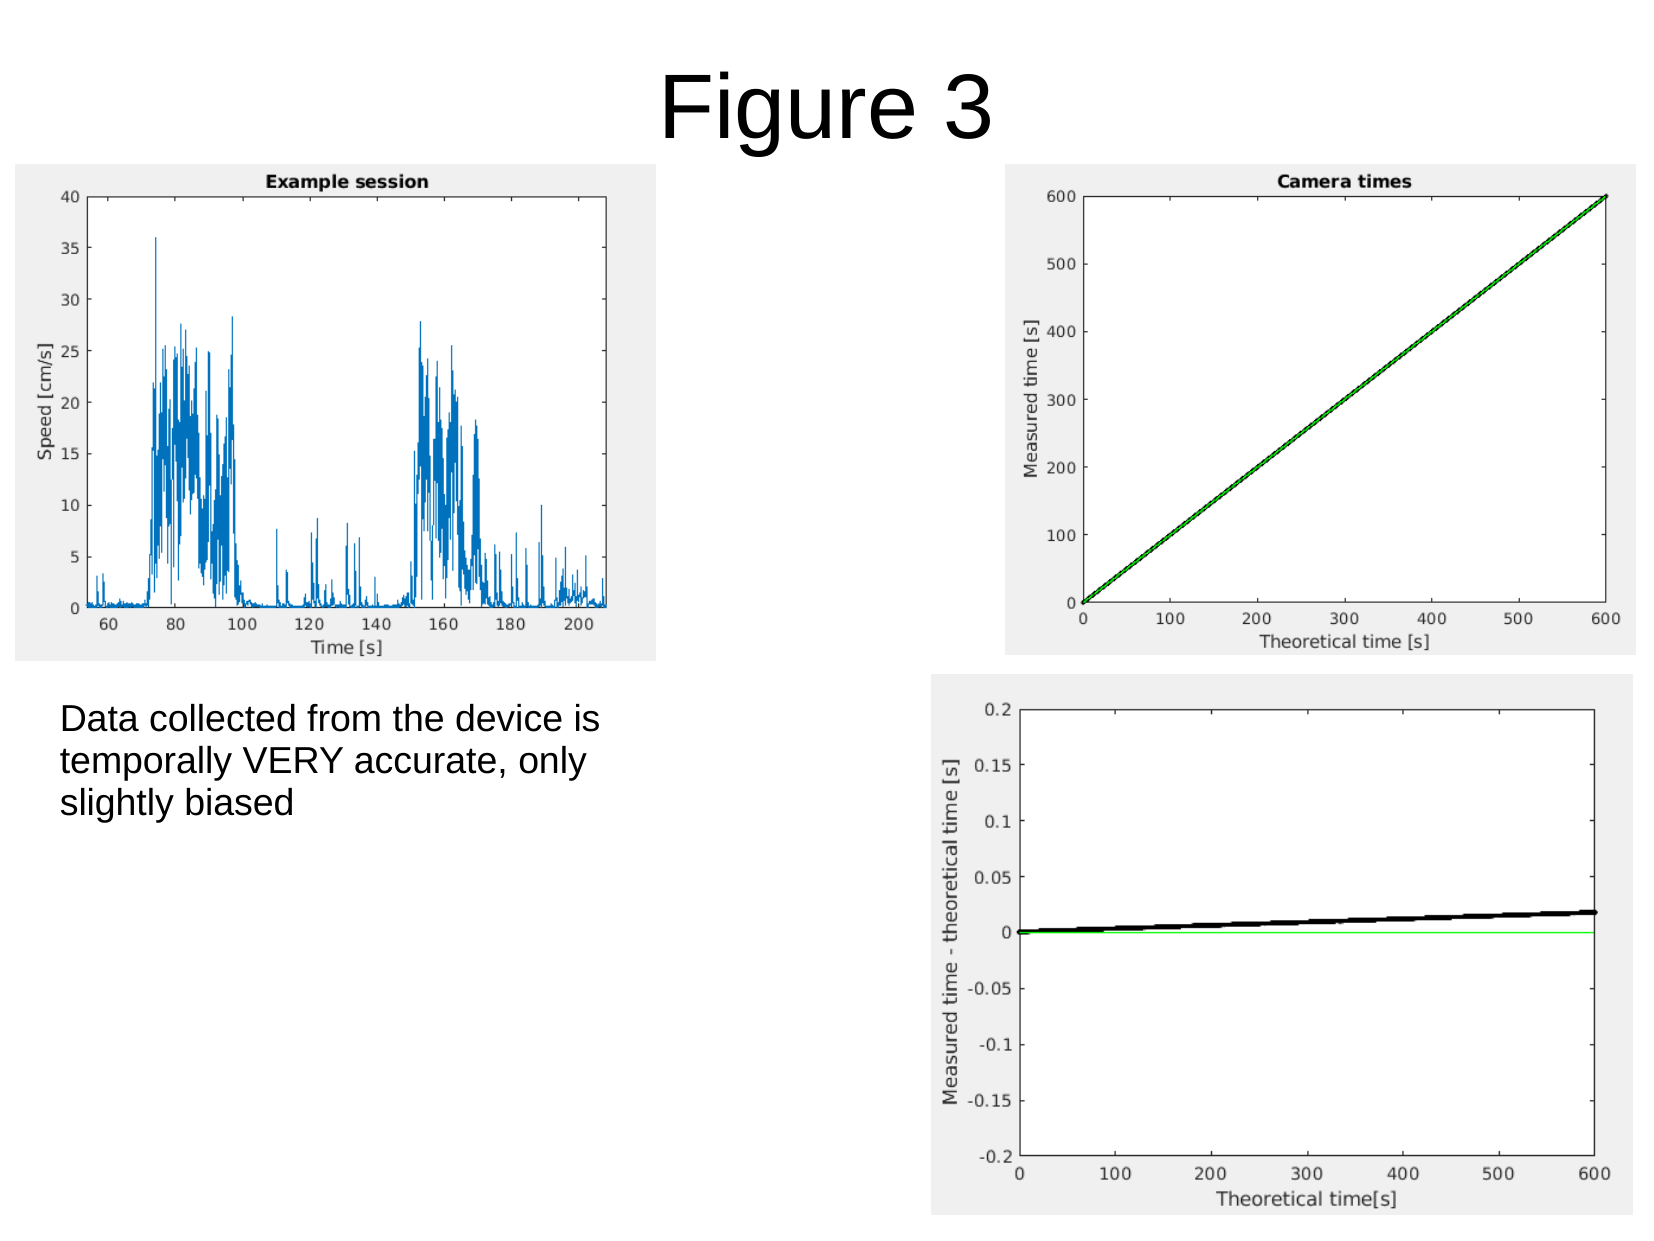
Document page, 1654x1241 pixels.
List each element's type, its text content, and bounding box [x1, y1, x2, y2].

picture [15, 164, 656, 661]
text_box Data collected from the device is temporally VERY accurate, only slightly biased [45, 690, 646, 831]
picture [1005, 164, 1636, 655]
picture [931, 674, 1633, 1216]
title Figure 3 [82, 2, 1571, 211]
